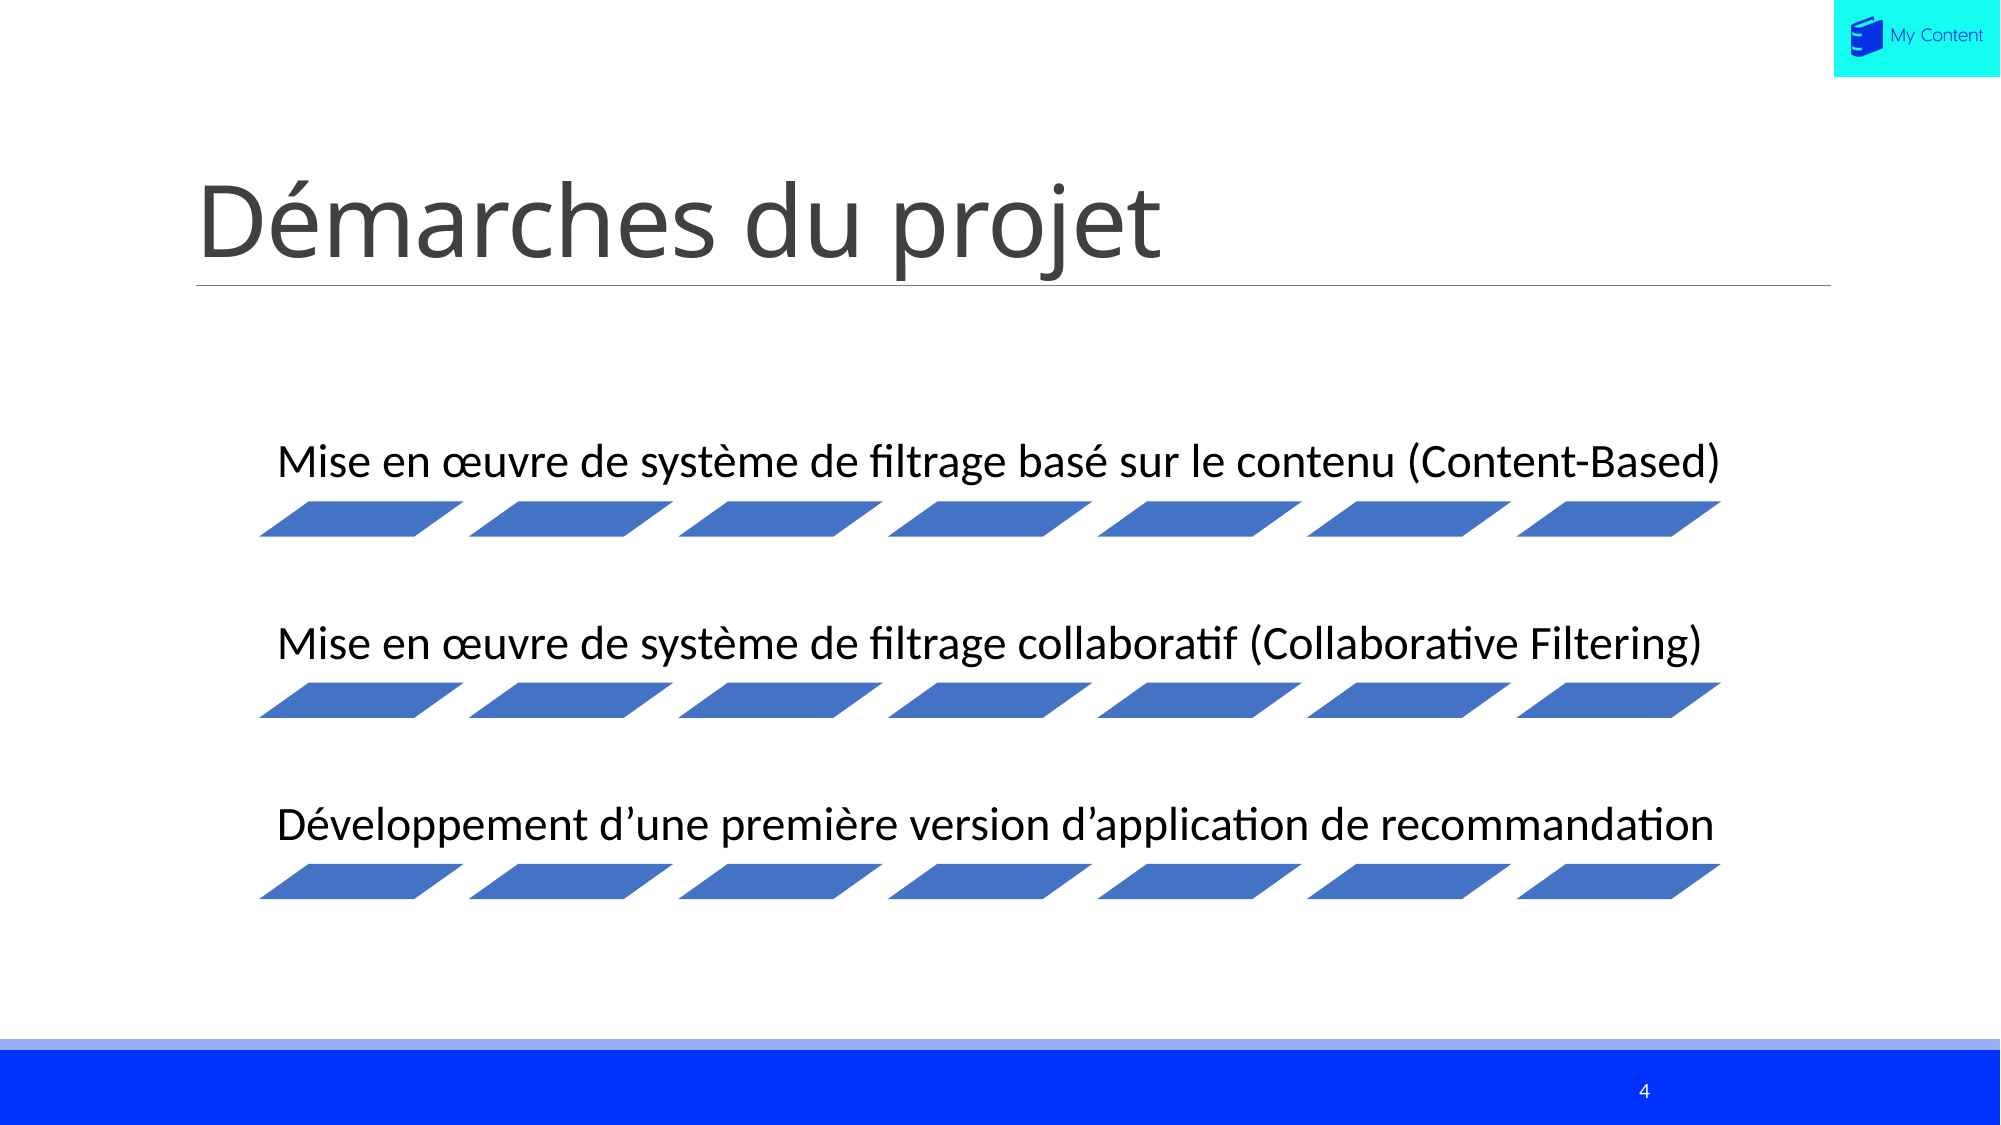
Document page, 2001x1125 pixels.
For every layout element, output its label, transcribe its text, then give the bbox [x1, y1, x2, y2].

text_box [1624, 1059, 1840, 1120]
text_box [262, 864, 461, 898]
text_box [262, 683, 461, 717]
text_box [891, 502, 1090, 536]
text_box [1310, 502, 1509, 536]
title Démarches du projet [180, 47, 1831, 286]
text_box [681, 683, 880, 717]
text_box [1519, 683, 1718, 717]
text_box [262, 502, 461, 536]
text_box [681, 502, 880, 536]
text_box [1100, 864, 1299, 898]
text_box Mise en œuvre de système de filtrage collaboratif (Collaborative Filtering) [262, 548, 1748, 684]
text_box [1519, 864, 1718, 898]
text_box [1100, 502, 1299, 536]
text_box Développement d’une première version d’application de recommandation [262, 729, 1748, 866]
text_box [471, 683, 670, 717]
text_box [1100, 683, 1299, 717]
text_box [891, 864, 1090, 898]
text_box [471, 864, 670, 898]
text_box [681, 864, 880, 898]
text_box [1519, 502, 1718, 536]
picture [1834, 0, 2000, 77]
text_box [1310, 864, 1509, 898]
text_box [471, 502, 670, 536]
text_box [891, 683, 1090, 717]
text_box [1310, 683, 1509, 717]
text_box Mise en œuvre de système de filtrage basé sur le contenu (Content-Based) [262, 367, 1748, 503]
